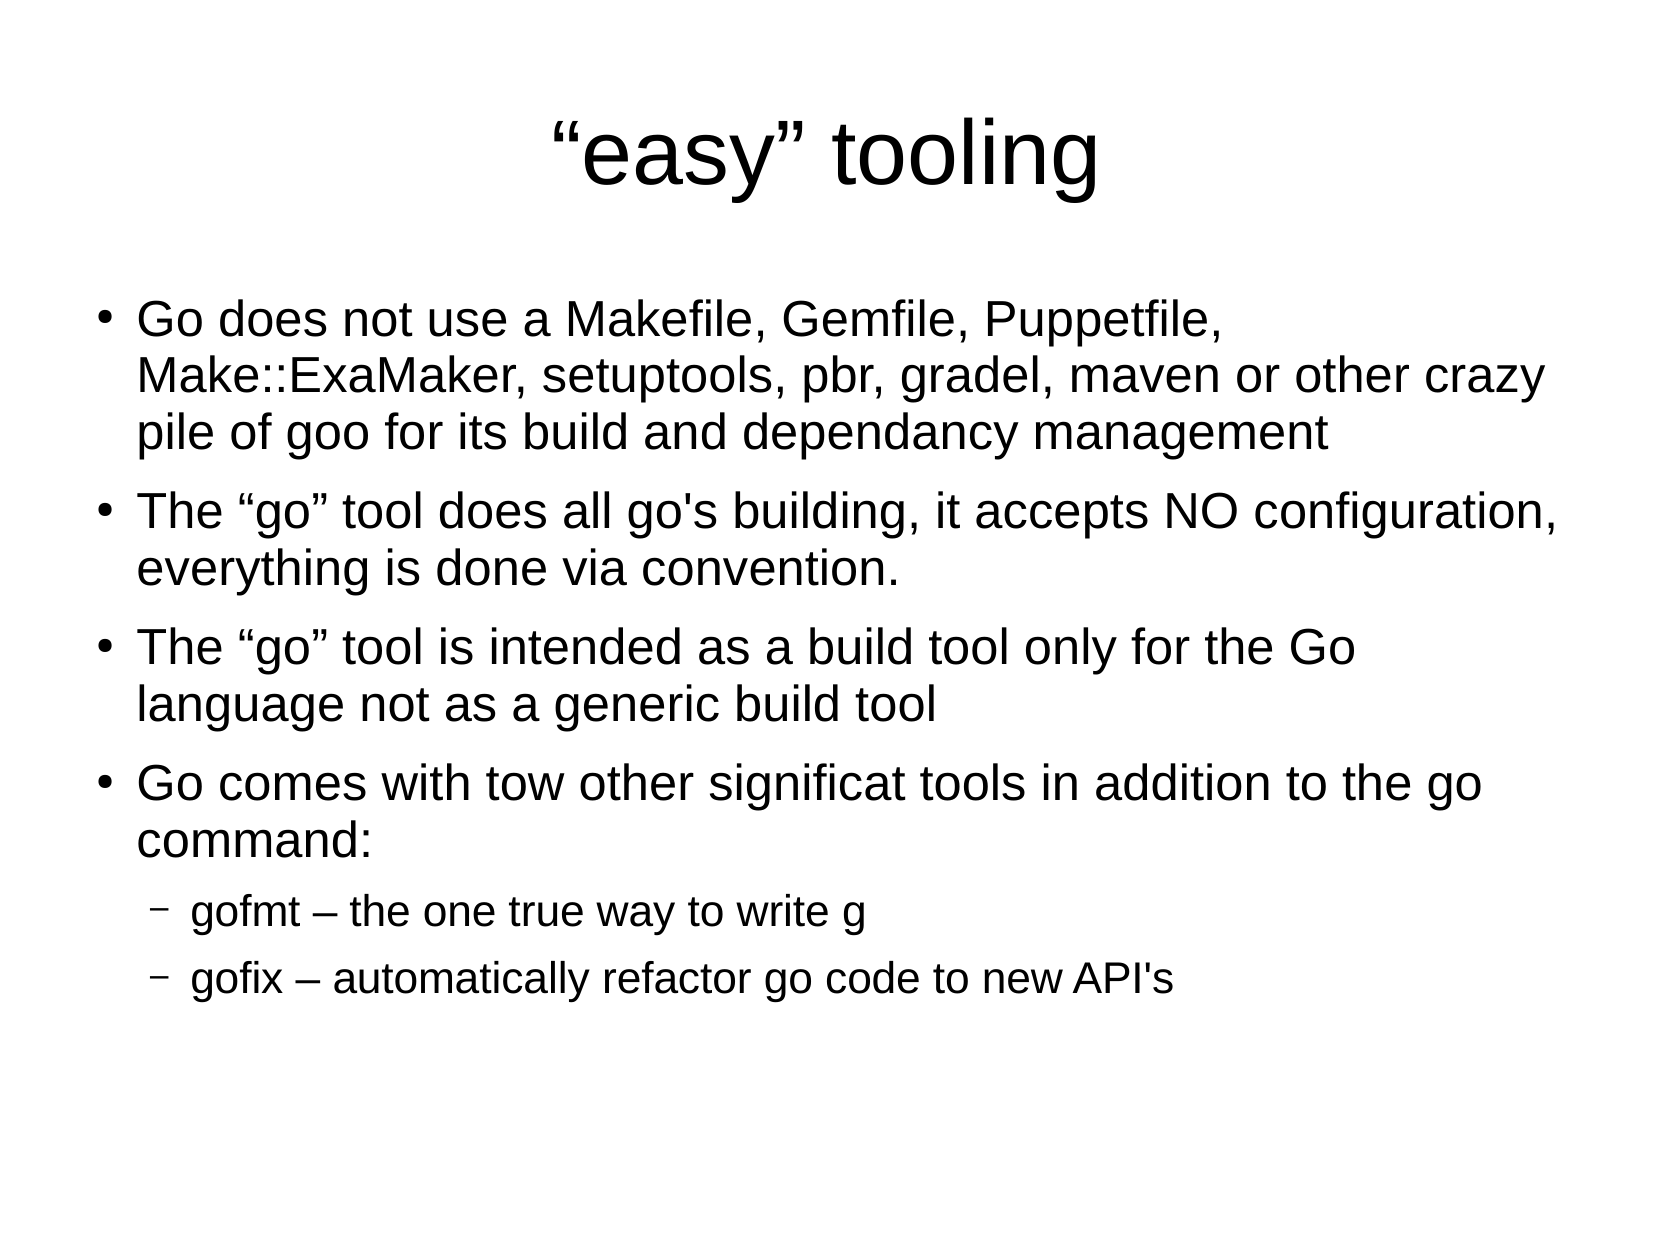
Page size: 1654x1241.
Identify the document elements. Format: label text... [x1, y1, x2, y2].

title “easy” tooling [82, 49, 1571, 257]
list Go does not use a Makefile, Gemfile, Puppetfile, Make::ExaMaker, setuptools, pbr, gradel, maven or other crazy pile of goo for its build and dependancy management The “go” tool does all go's building, it accepts NO configuration, everything is done via convention. The “go” tool is intended as a build tool only for the Go language not as a generic build tool Go comes with tow other significat tools in addition to the go command: gofmt – the one true way to write g gofix – automatically refactor go code to new API's [82, 290, 1571, 1010]
